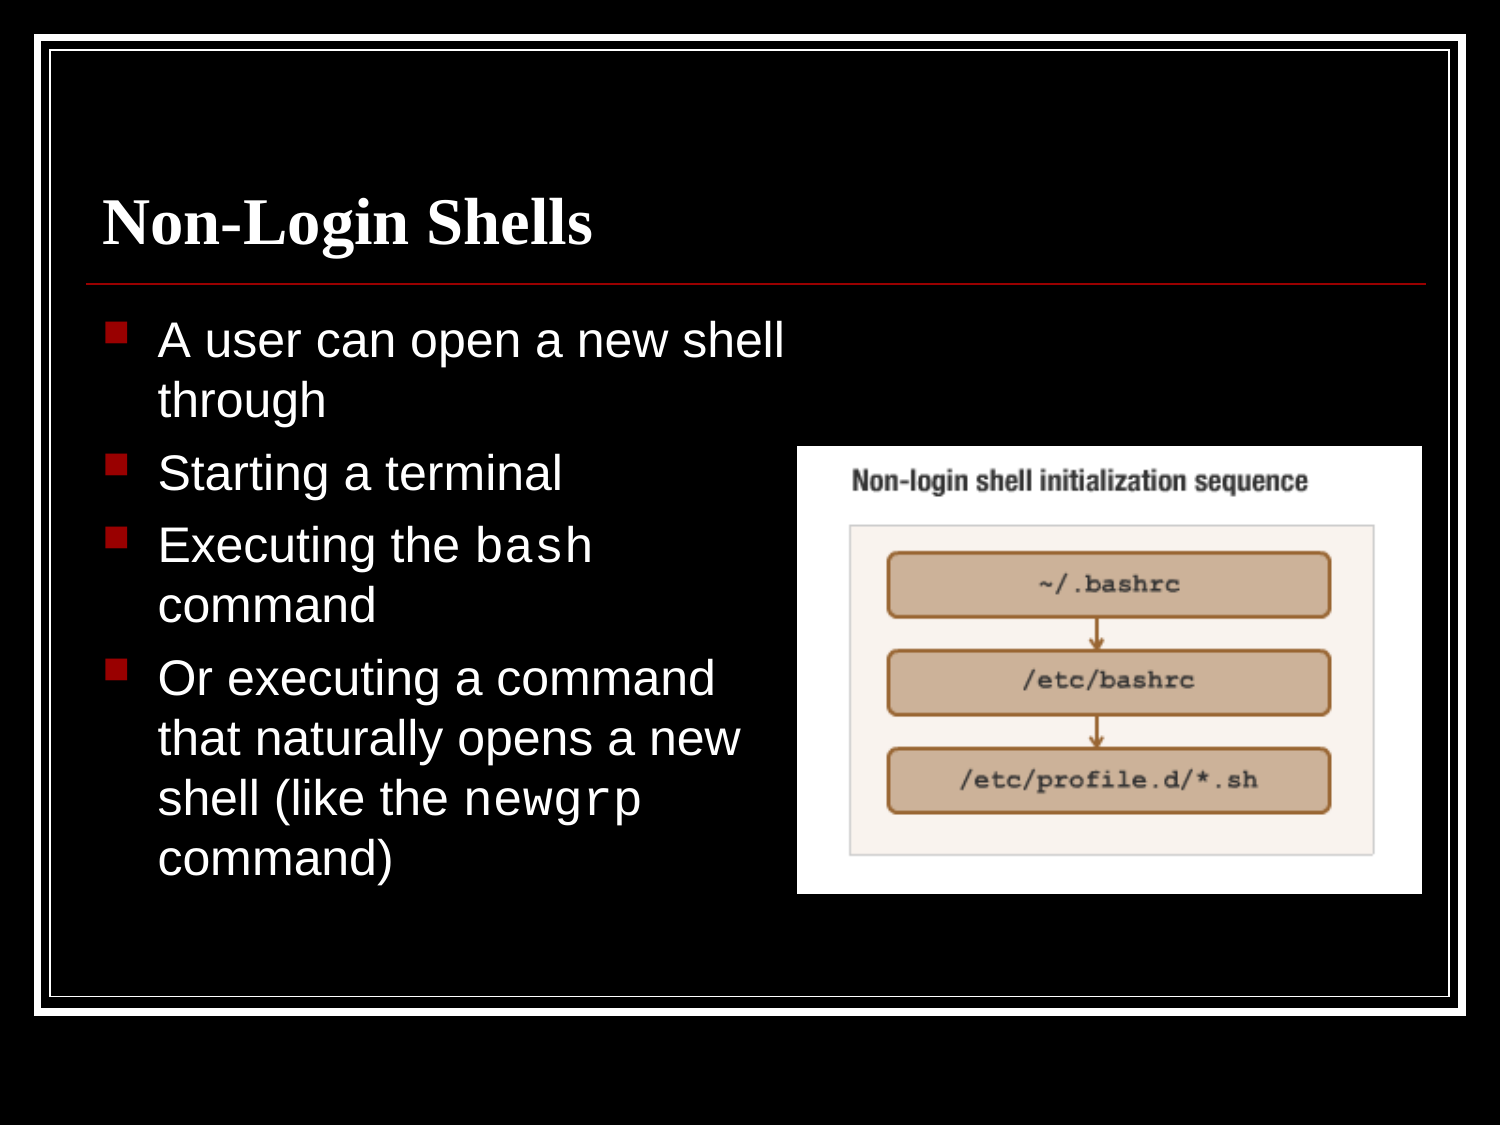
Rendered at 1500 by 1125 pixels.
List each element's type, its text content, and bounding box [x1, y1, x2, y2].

picture [797, 446, 1422, 894]
list A user can open a new shell through Starting a terminal Executing the bash command Or executing a command that naturally opens a new shell (like the newgrp command) [87, 299, 827, 963]
title Non-Login Shells [87, 77, 1426, 266]
